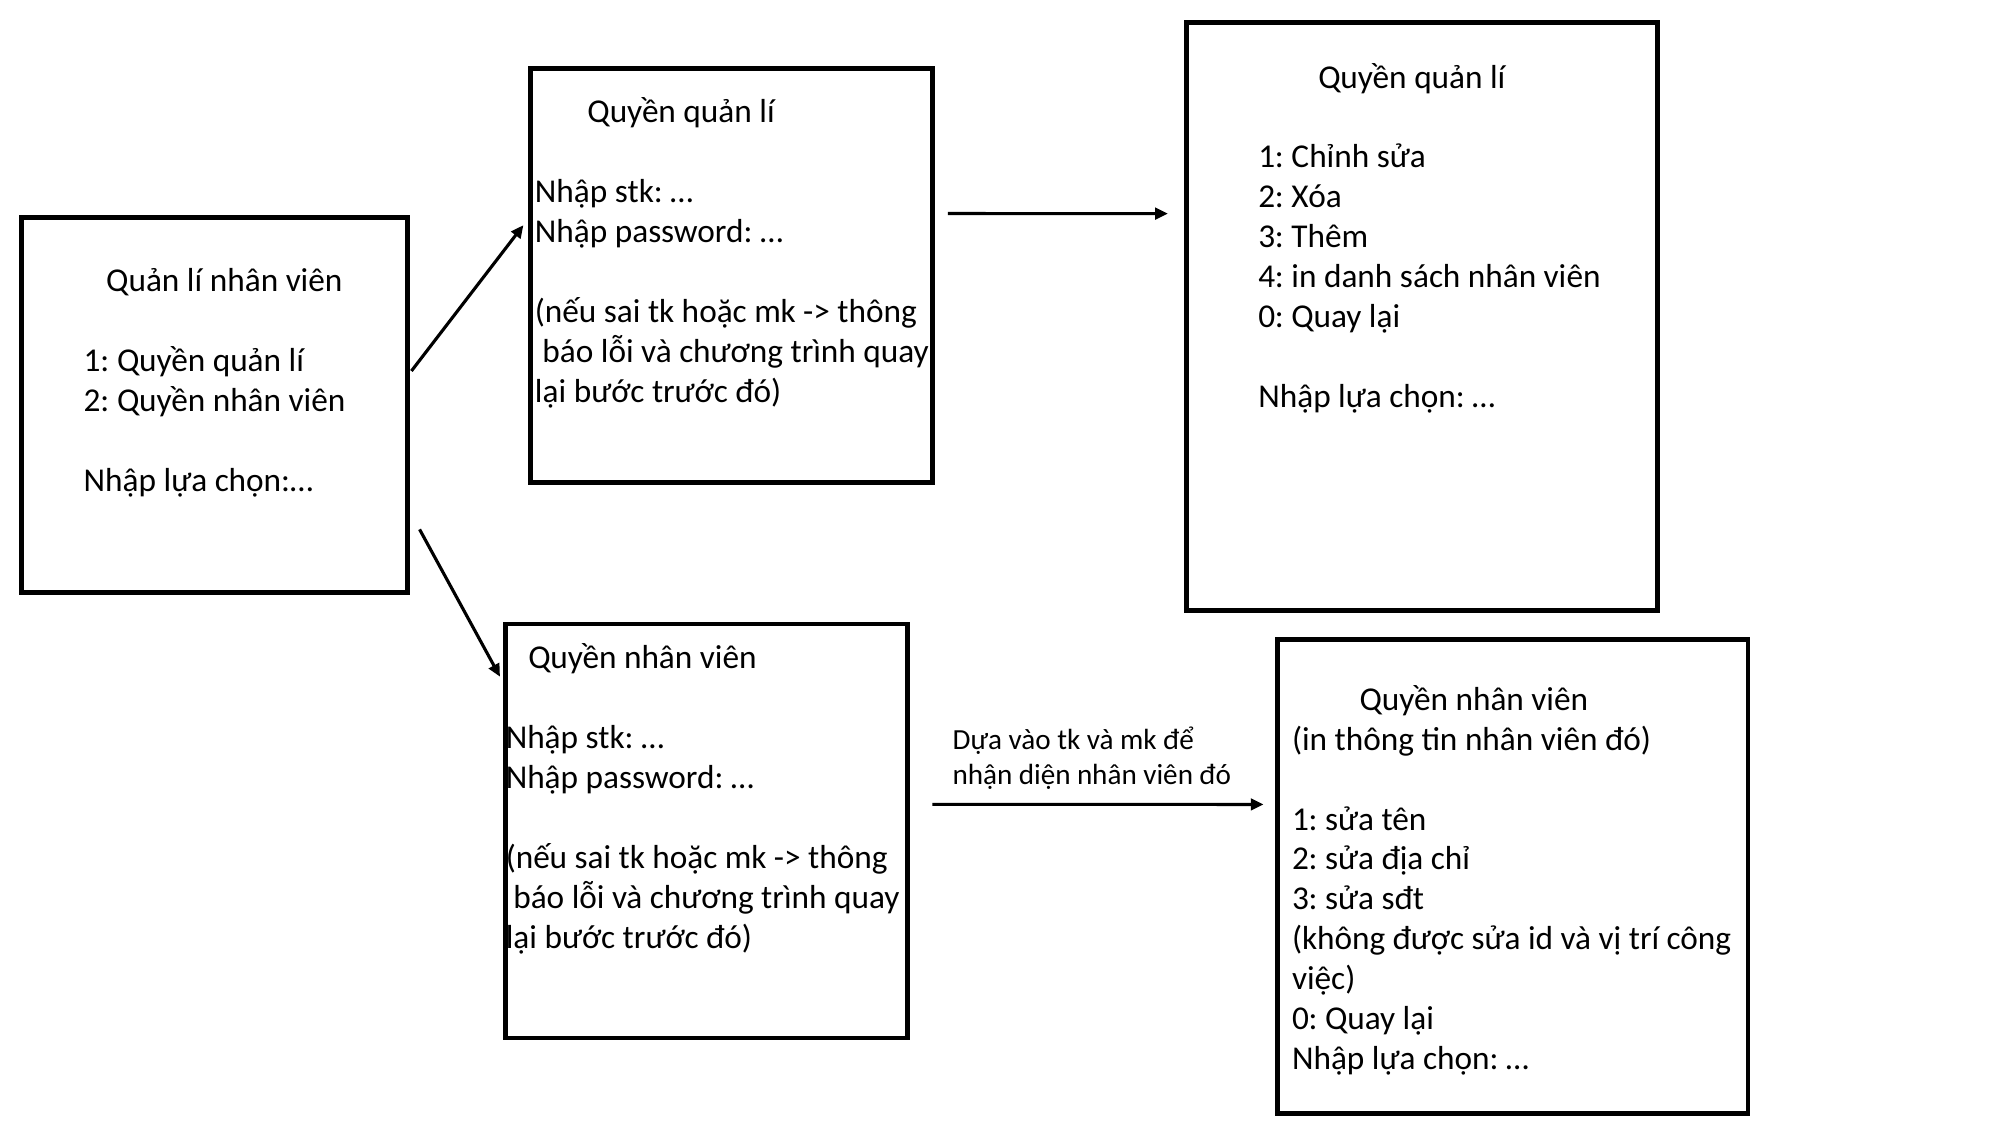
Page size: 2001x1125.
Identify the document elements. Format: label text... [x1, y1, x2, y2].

text_box [21, 217, 408, 593]
text_box [530, 68, 933, 81]
text_box Quyền nhân viên Nhập stk: … Nhập password: … (nếu sai tk hoặc mk -> thông báo lỗi và chương trình quay lại bước trước đó) [491, 628, 923, 1043]
text_box Quyền quản lí 1: Chỉnh sửa 2: Xóa 3: Thêm 4: in danh sách nhân viên 0: Quay lại Nhập lựa chọn: … [1243, 47, 1617, 462]
text_box Quyền quản lí Nhập stk: … Nhập password: … (nếu sai tk hoặc mk -> thông báo lỗi và chương trình quay lại bước trước đó) [520, 81, 952, 496]
text_box Dựa vào tk và mk để nhận diện nhân viên đó [937, 713, 1247, 798]
text_box [1186, 22, 1658, 611]
text_box Quản lí nhân viên 1: Quyền quản lí 2: Quyền nhân viên Nhập lựa chọn:… [68, 251, 361, 506]
text_box [505, 624, 908, 628]
text_box Quyền nhân viên (in thông tin nhân viên đó) 1: sửa tên 2: sửa địa chỉ 3: sửa sđt (không được sửa id và vị trí công việc) 0: Quay lại Nhập lựa chọn: … [1277, 639, 1749, 1114]
